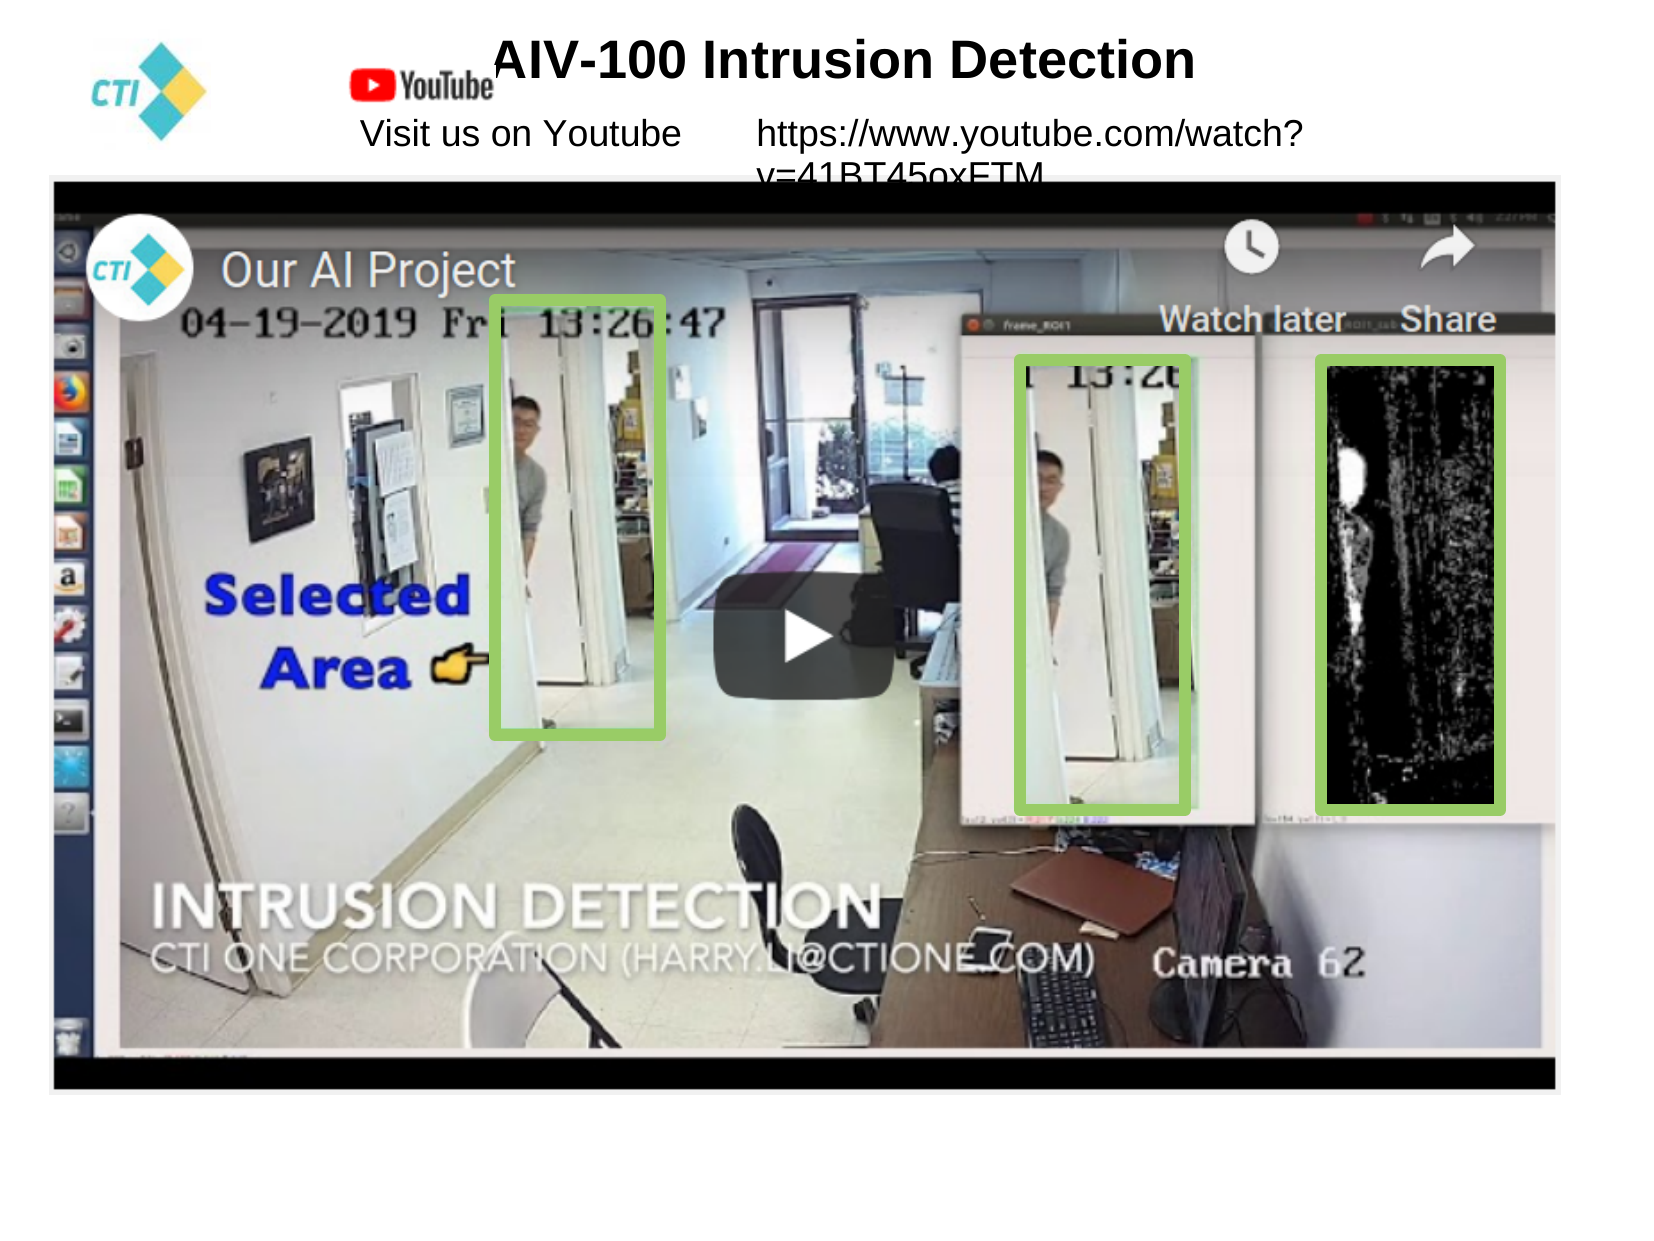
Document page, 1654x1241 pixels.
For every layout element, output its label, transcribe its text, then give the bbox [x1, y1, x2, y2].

picture [890, 175, 899, 180]
text_box Visit us on Youtube [345, 105, 721, 166]
picture [762, 175, 769, 185]
picture [845, 176, 857, 185]
picture [801, 175, 810, 180]
picture [90, 29, 211, 151]
picture [1026, 175, 1032, 183]
text_box https://www.youtube.com/watch?v=41BT45oxFTM [741, 105, 1606, 165]
picture [346, 65, 496, 106]
picture [49, 175, 1561, 1096]
picture [933, 175, 944, 186]
